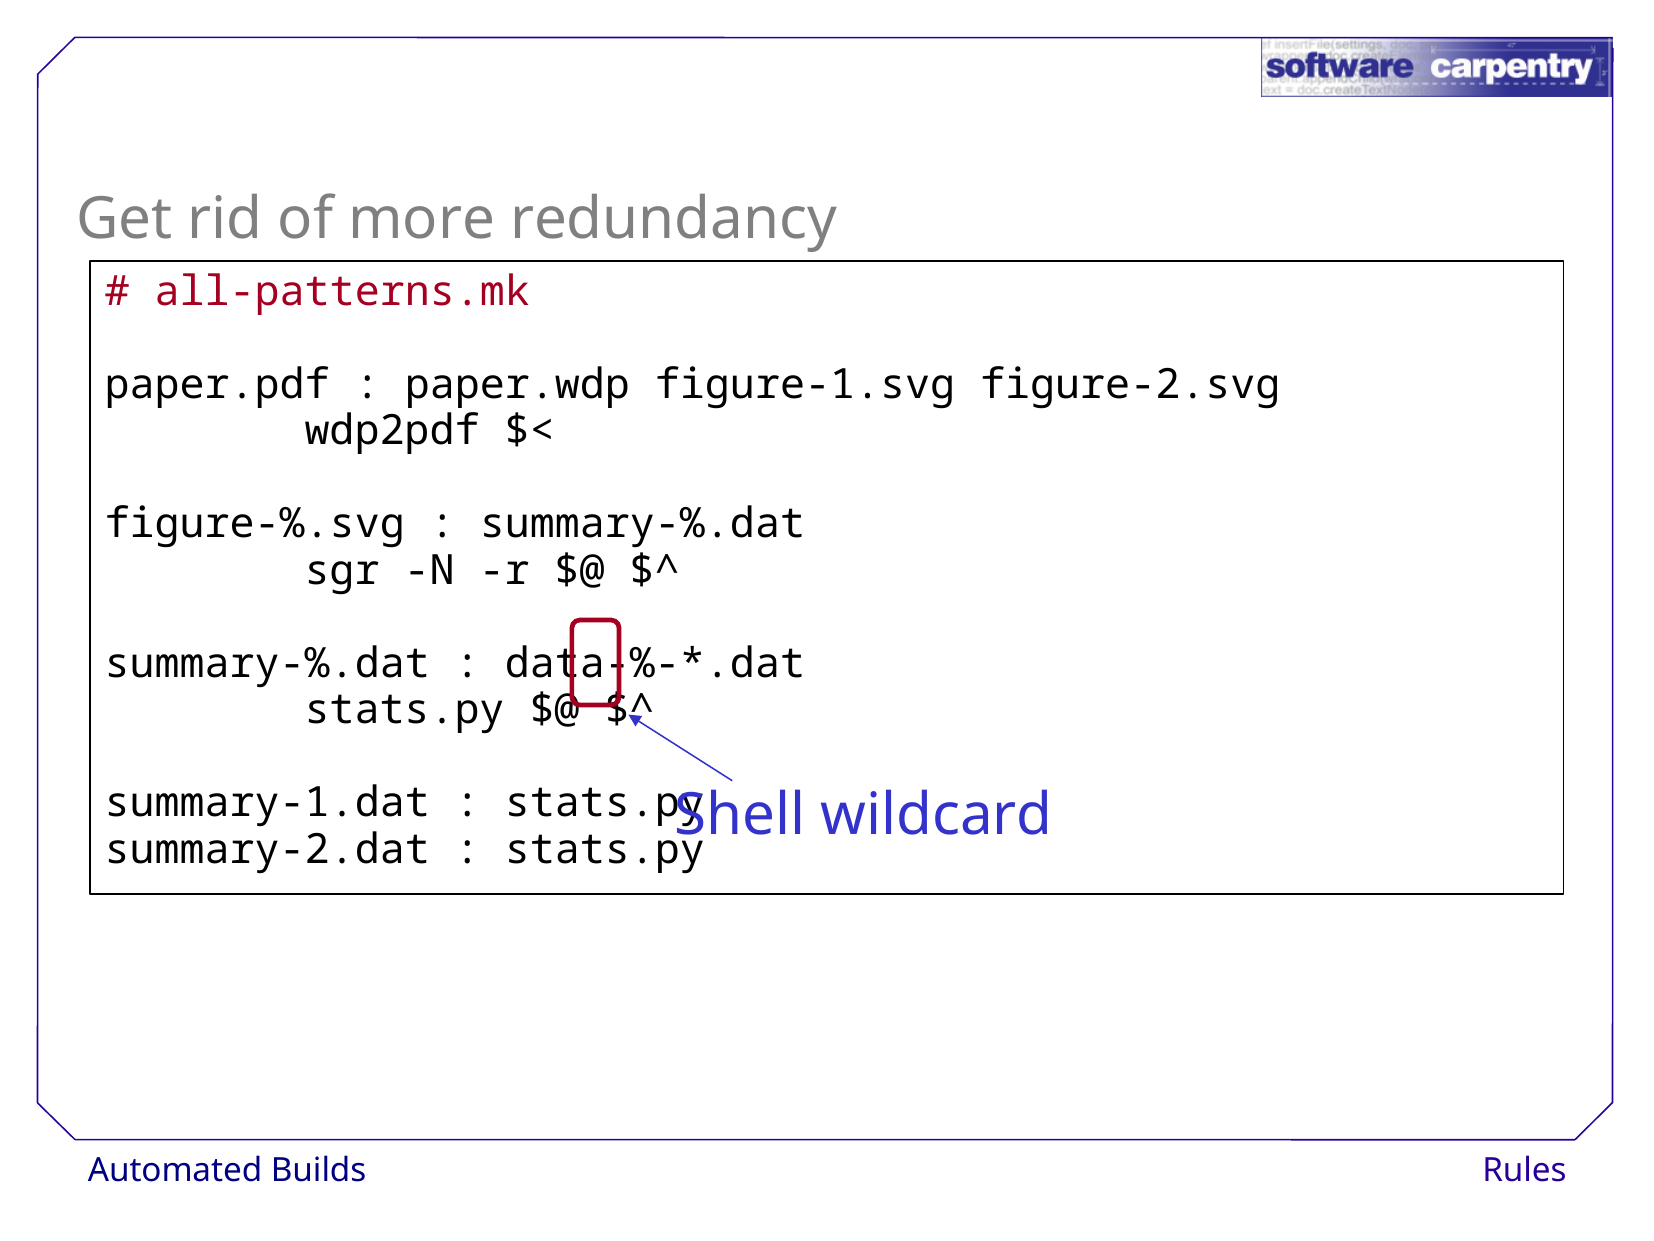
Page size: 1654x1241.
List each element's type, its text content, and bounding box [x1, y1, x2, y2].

text_box Get rid of more redundancy [61, 138, 1002, 259]
text_box # all-patterns.mk paper.pdf : paper.wdp figure-1.svg figure-2.svg wdp2pdf $< figure-%.svg : summary-%.dat sgr -N -r $@ $^ summary-%.dat : data-%-*.dat stats.py $@ $^ summary-1.dat : stats.py summary-2.dat : stats.py [89, 260, 1564, 895]
picture [1261, 39, 1613, 97]
text_box Shell wildcard [660, 733, 1218, 854]
